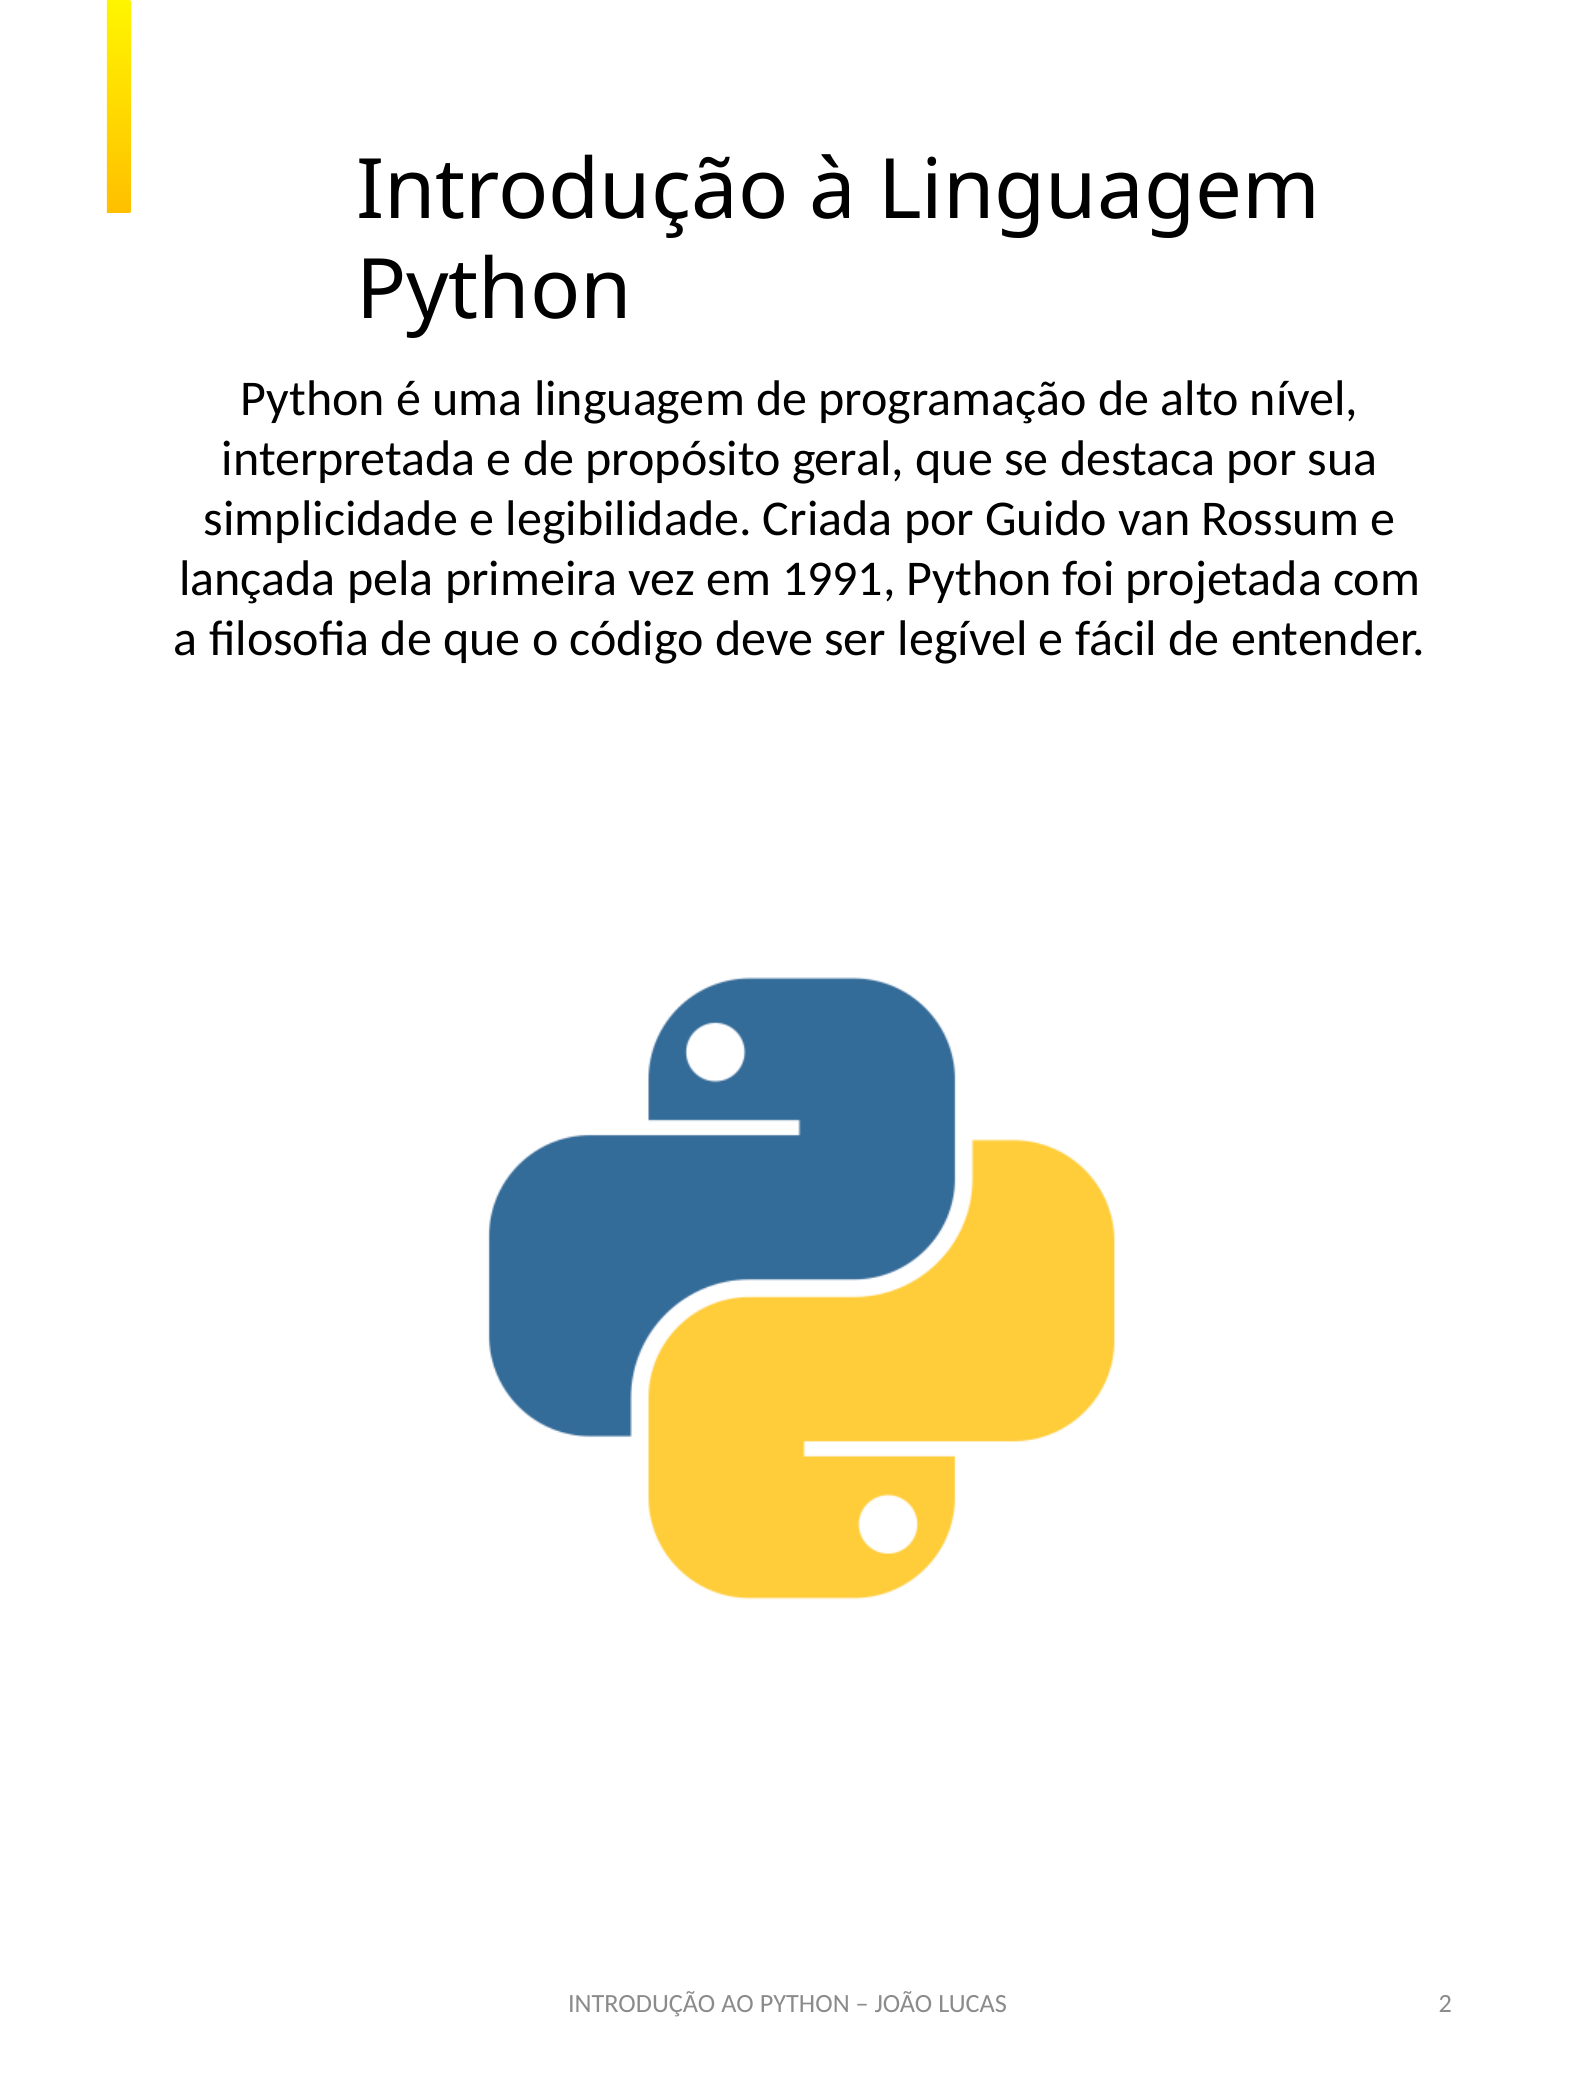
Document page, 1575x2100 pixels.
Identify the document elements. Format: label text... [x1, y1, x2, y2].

text_box Introdução à Linguagem Python [341, 127, 1575, 343]
footer INTRODUÇÃO AO PYTHON – JOÃO LUCAS [521, 1946, 1054, 2059]
picture [233, 720, 1371, 1857]
slide_number <número> [1112, 1946, 1467, 2059]
text_box Python é uma linguagem de programação de alto nível, interpretada e de propósito geral, que se destaca por sua simplicidade e legibilidade. Criada por Guido van Rossum e lançada pela primeira vez em 1991, Python foi projetada com a filosofia de que o código deve ser legível e fácil de entender. [158, 358, 1441, 674]
text_box [106, 0, 131, 213]
